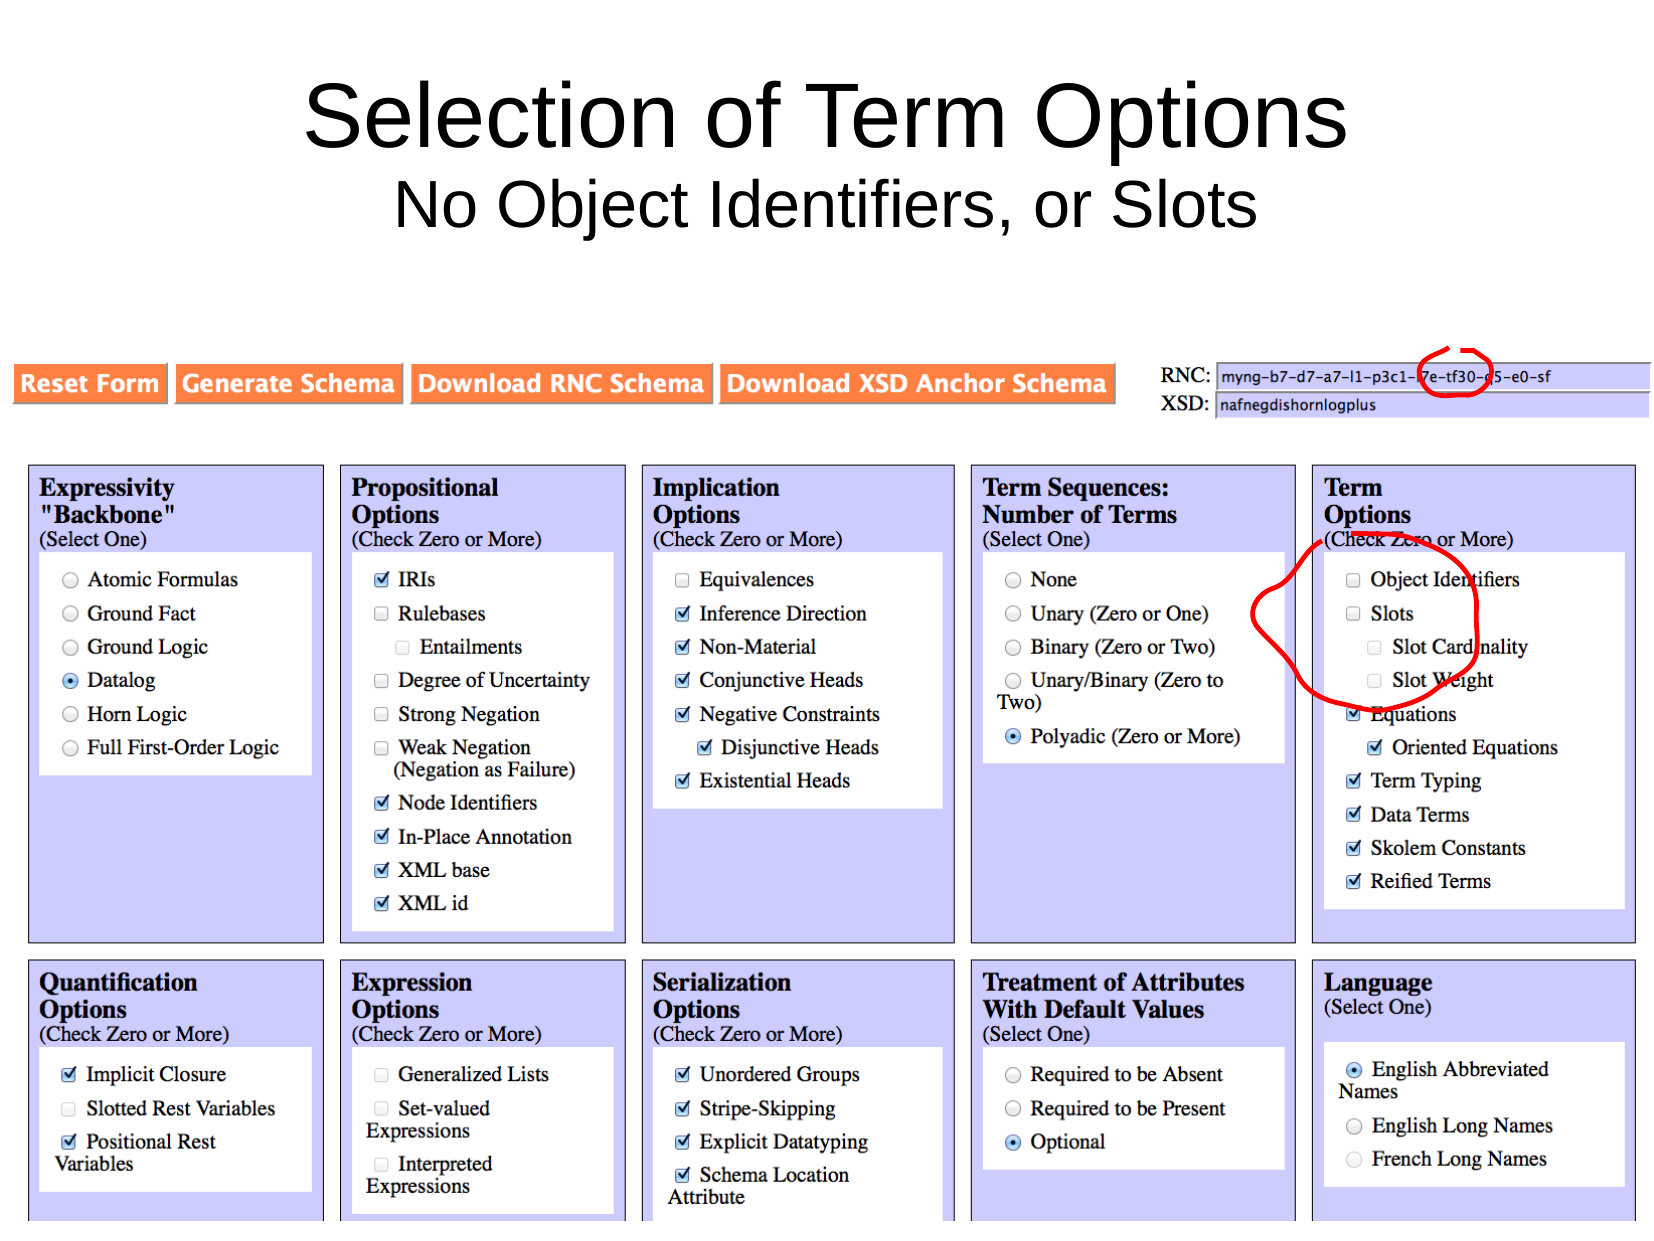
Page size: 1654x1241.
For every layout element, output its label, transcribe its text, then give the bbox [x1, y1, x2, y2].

title Selection of Term Options No Object Identifiers, or Slots [82, 49, 1571, 257]
picture [6, 356, 1654, 1221]
picture [1422, 356, 1489, 393]
